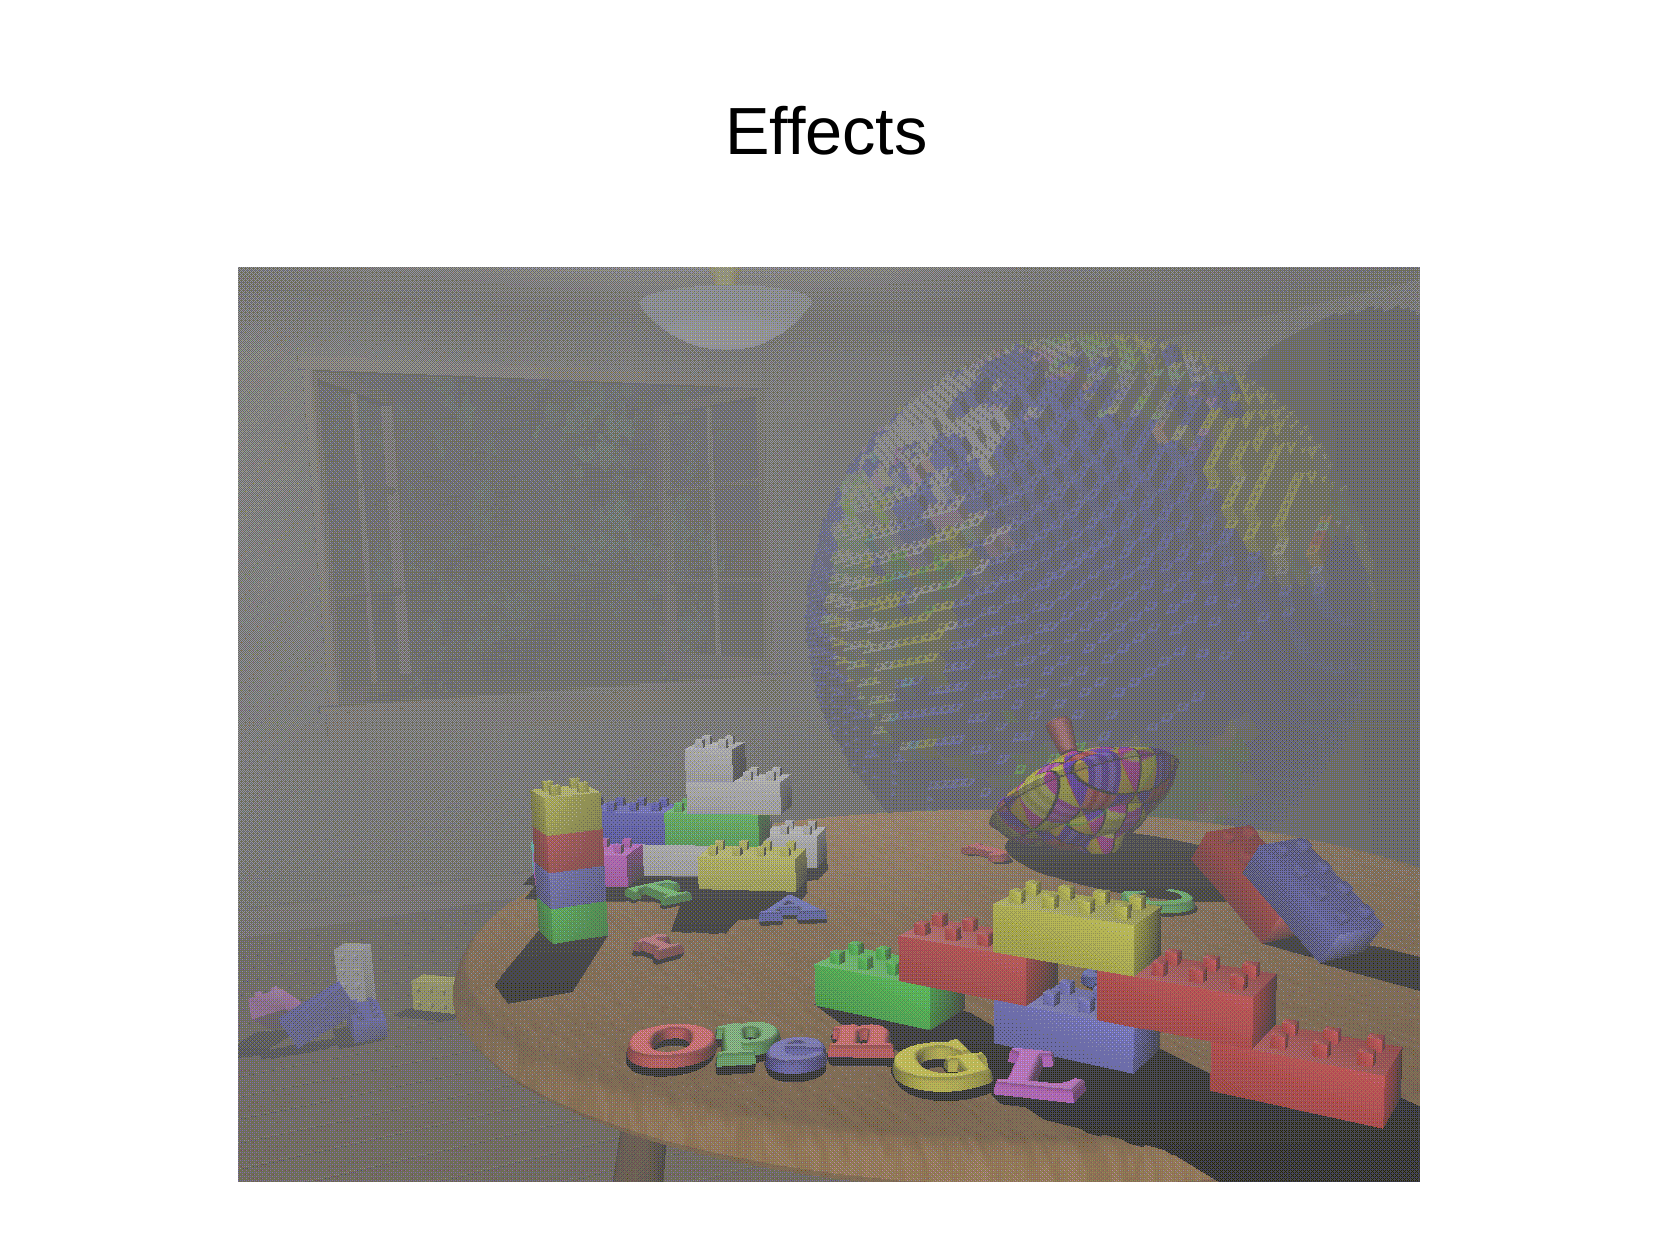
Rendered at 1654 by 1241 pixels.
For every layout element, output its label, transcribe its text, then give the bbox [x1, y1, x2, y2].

picture [238, 267, 1420, 1182]
subtitle Effects [82, 56, 1571, 207]
